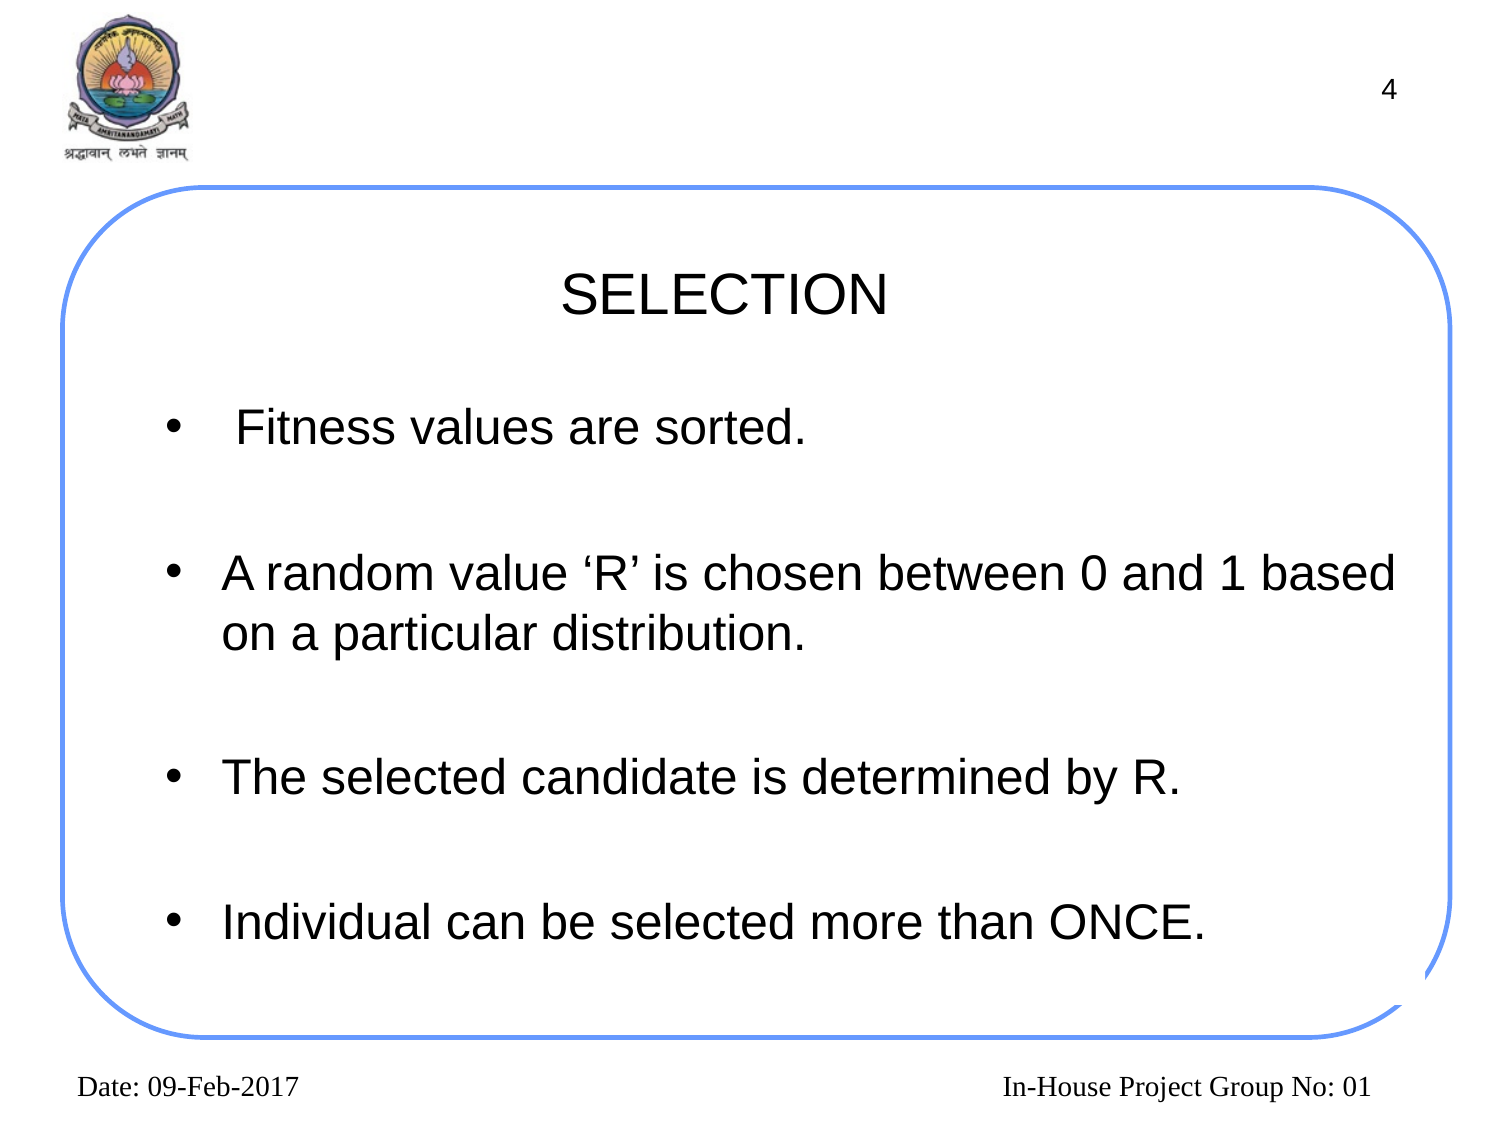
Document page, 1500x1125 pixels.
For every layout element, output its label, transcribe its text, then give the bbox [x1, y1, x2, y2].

text_box In-House Project Group No: 01 [949, 1059, 1426, 1125]
text_box Date: 09-Feb-2017 [62, 1059, 413, 1125]
list Fitness values are sorted. A random value ‘R’ is chosen between 0 and 1 based on a particular distribution. The selected candidate is determined by R. Individual can be selected more than ONCE. [150, 387, 1426, 1005]
picture [62, 12, 193, 163]
text_box <number> [1149, 62, 1413, 141]
title SELECTION [162, 224, 1288, 358]
